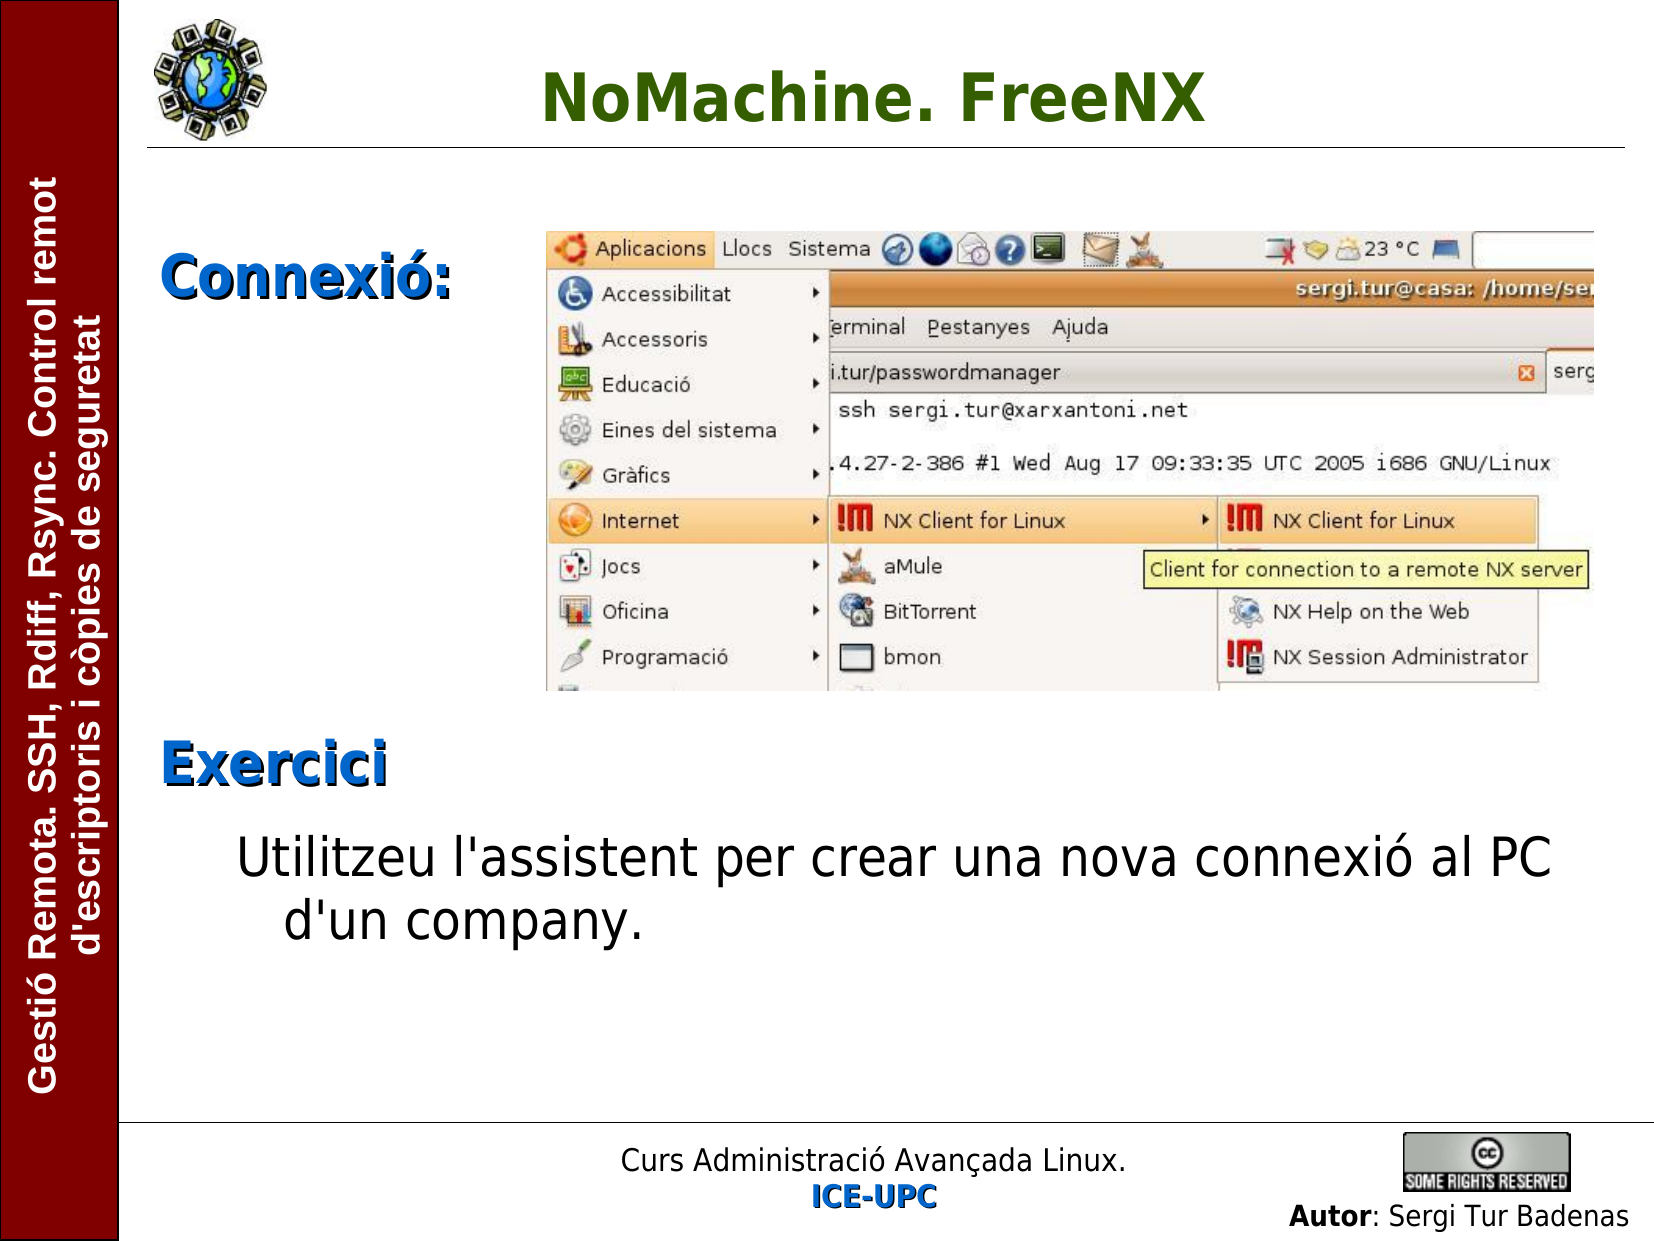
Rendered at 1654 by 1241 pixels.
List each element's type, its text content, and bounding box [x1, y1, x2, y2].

picture [1403, 1137, 1571, 1192]
list Connexió: Exercici Utilitzeu l'assistent per crear una nova connexió al PC d'un company. [141, 242, 1630, 1137]
picture [154, 19, 268, 49]
title NoMachine. FreeNX [129, 49, 1619, 148]
picture [546, 231, 1594, 691]
